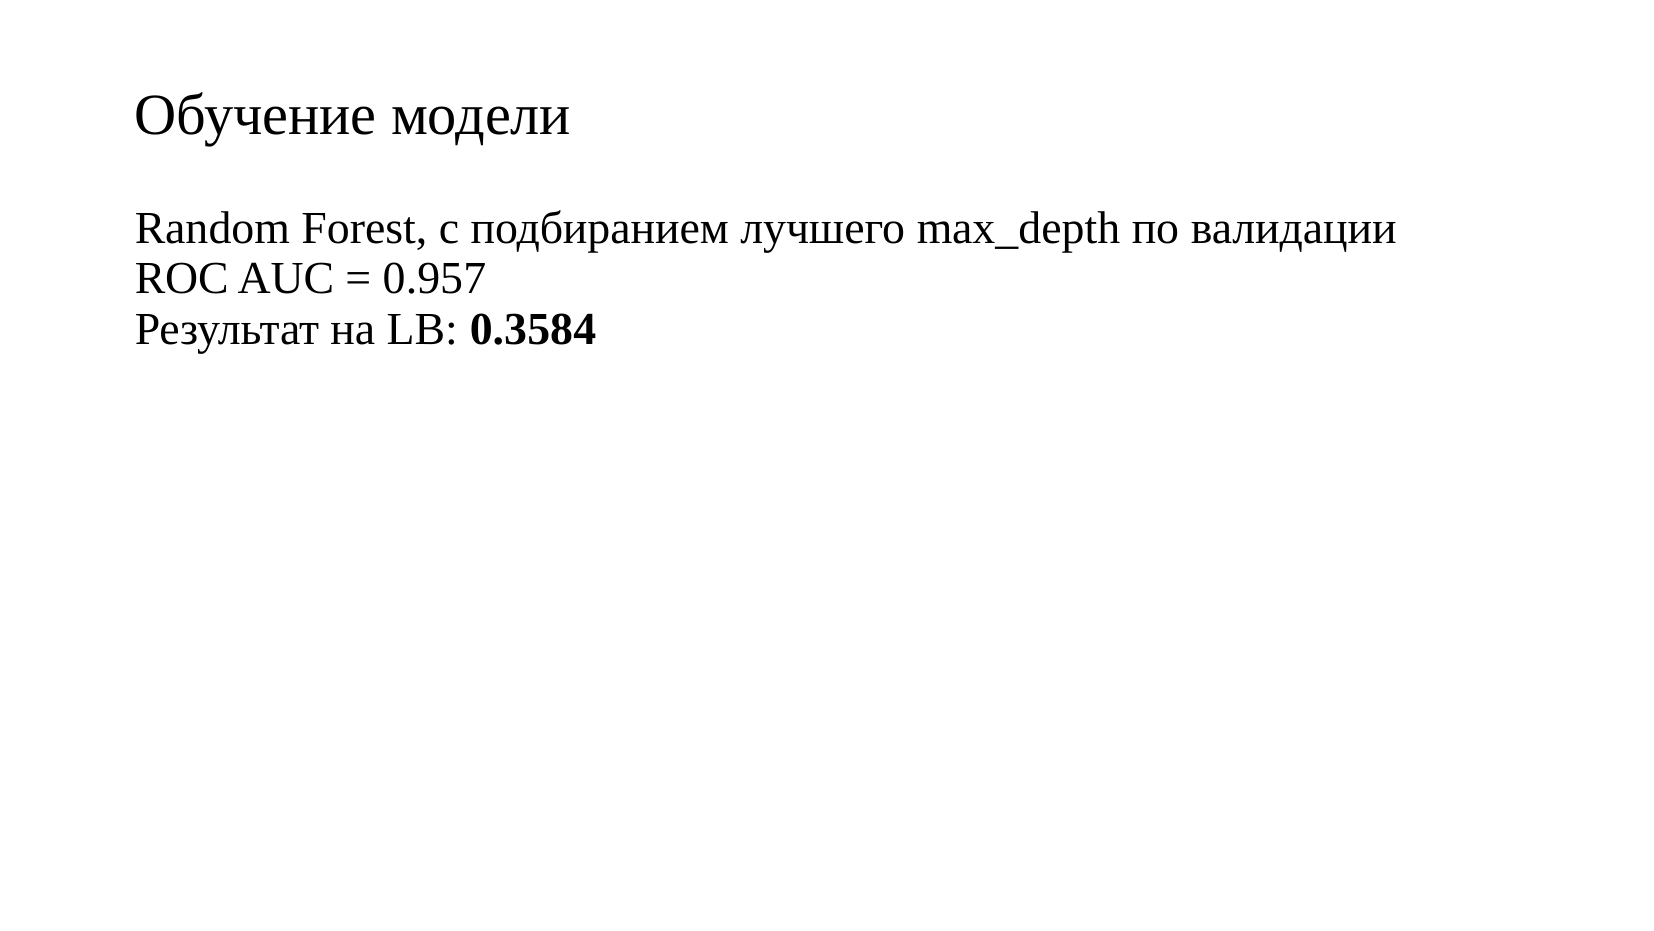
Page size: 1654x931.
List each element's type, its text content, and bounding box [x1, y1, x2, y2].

text_box Random Forest, с подбиранием лучшего max_depth по валидации ROC AUC = 0.957 Результат на LB: 0.3584 [120, 195, 1412, 363]
text_box Обучение модели [120, 75, 586, 155]
